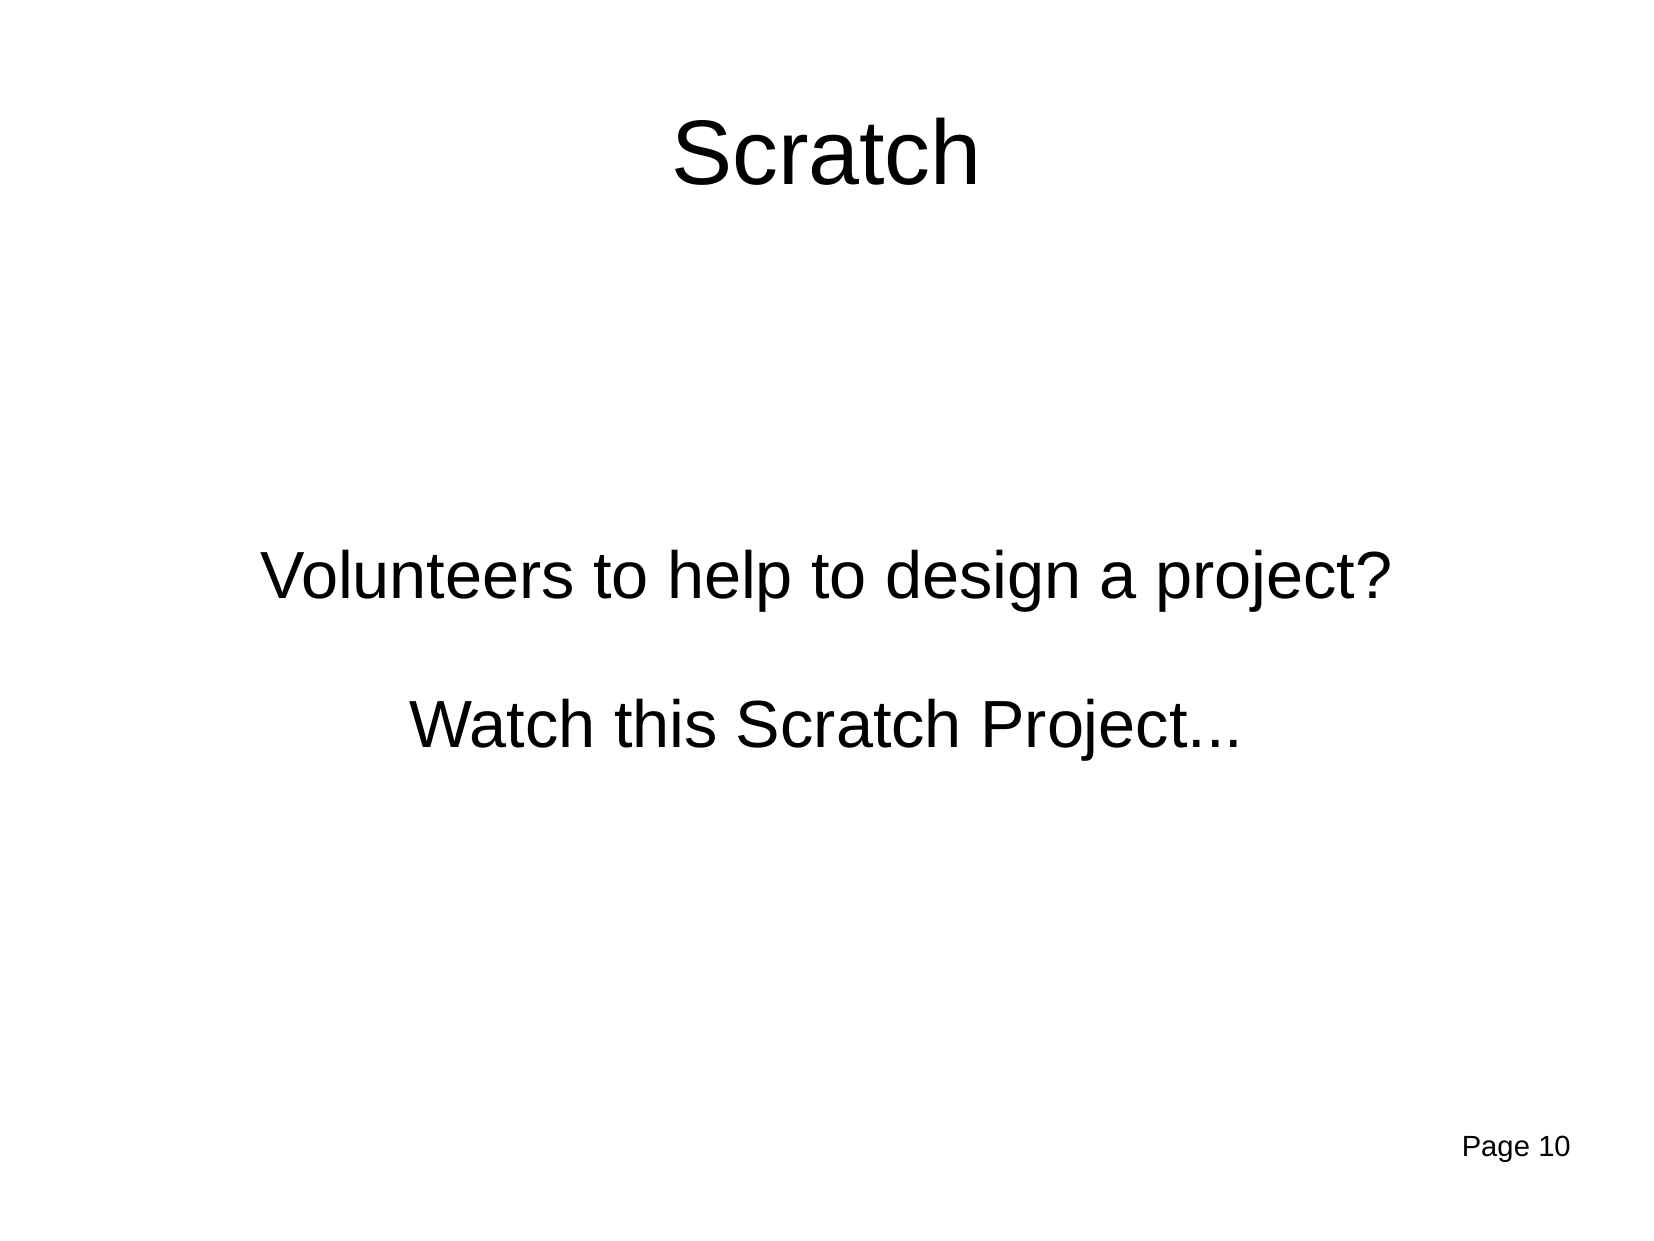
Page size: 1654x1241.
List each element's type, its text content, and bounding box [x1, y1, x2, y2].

subtitle Volunteers to help to design a project? Watch this Scratch Project... [82, 290, 1571, 1010]
title Scratch [82, 49, 1571, 257]
